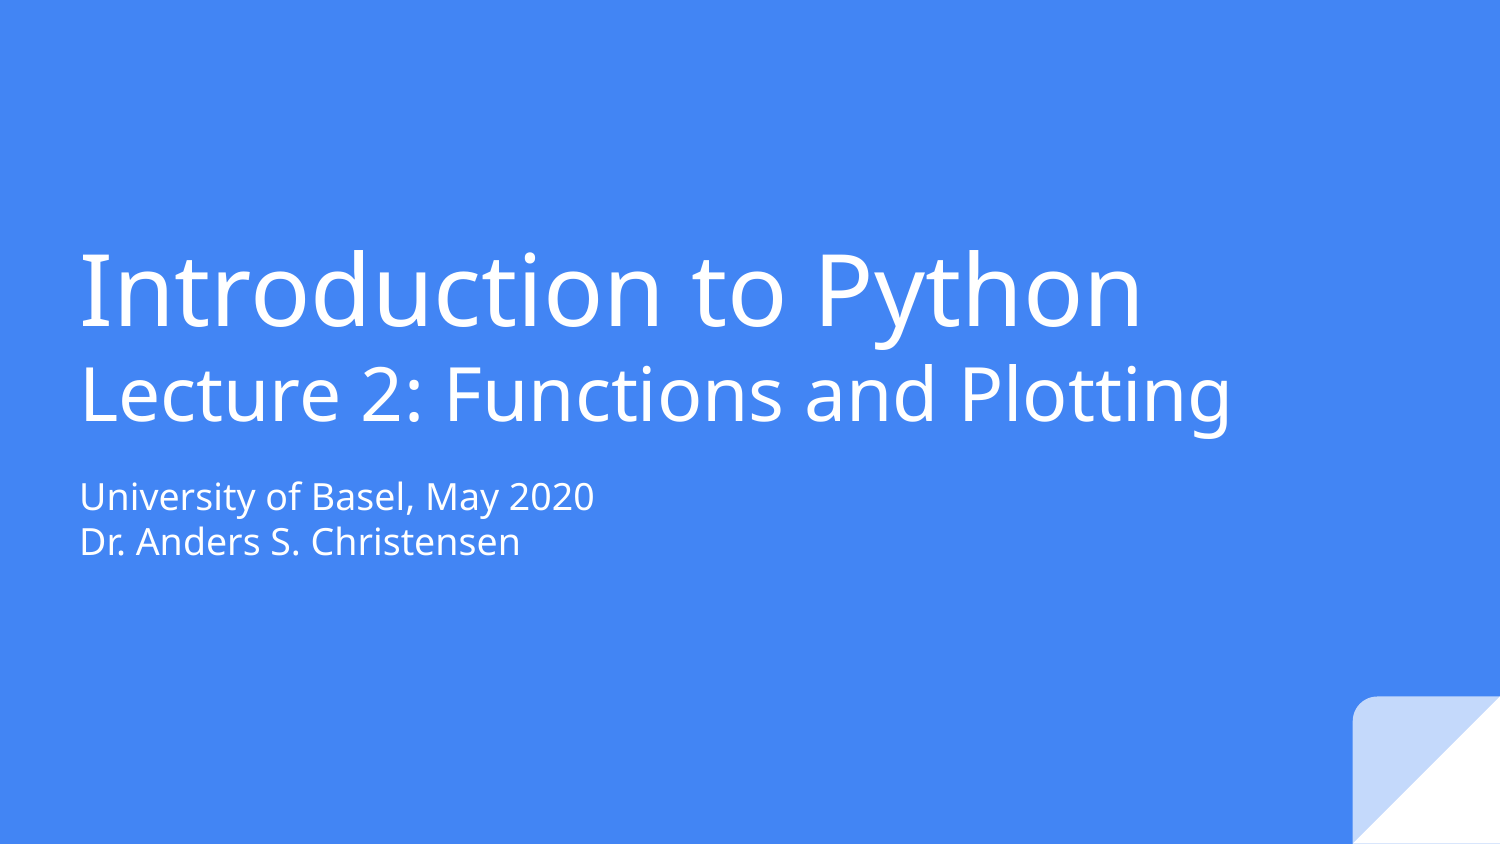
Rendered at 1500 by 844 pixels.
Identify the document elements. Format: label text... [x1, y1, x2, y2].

subtitle University of Basel, May 2020 Dr. Anders S. Christensen [64, 457, 1413, 529]
title Introduction to Python Lecture 2: Functions and Plotting [64, 298, 1413, 452]
